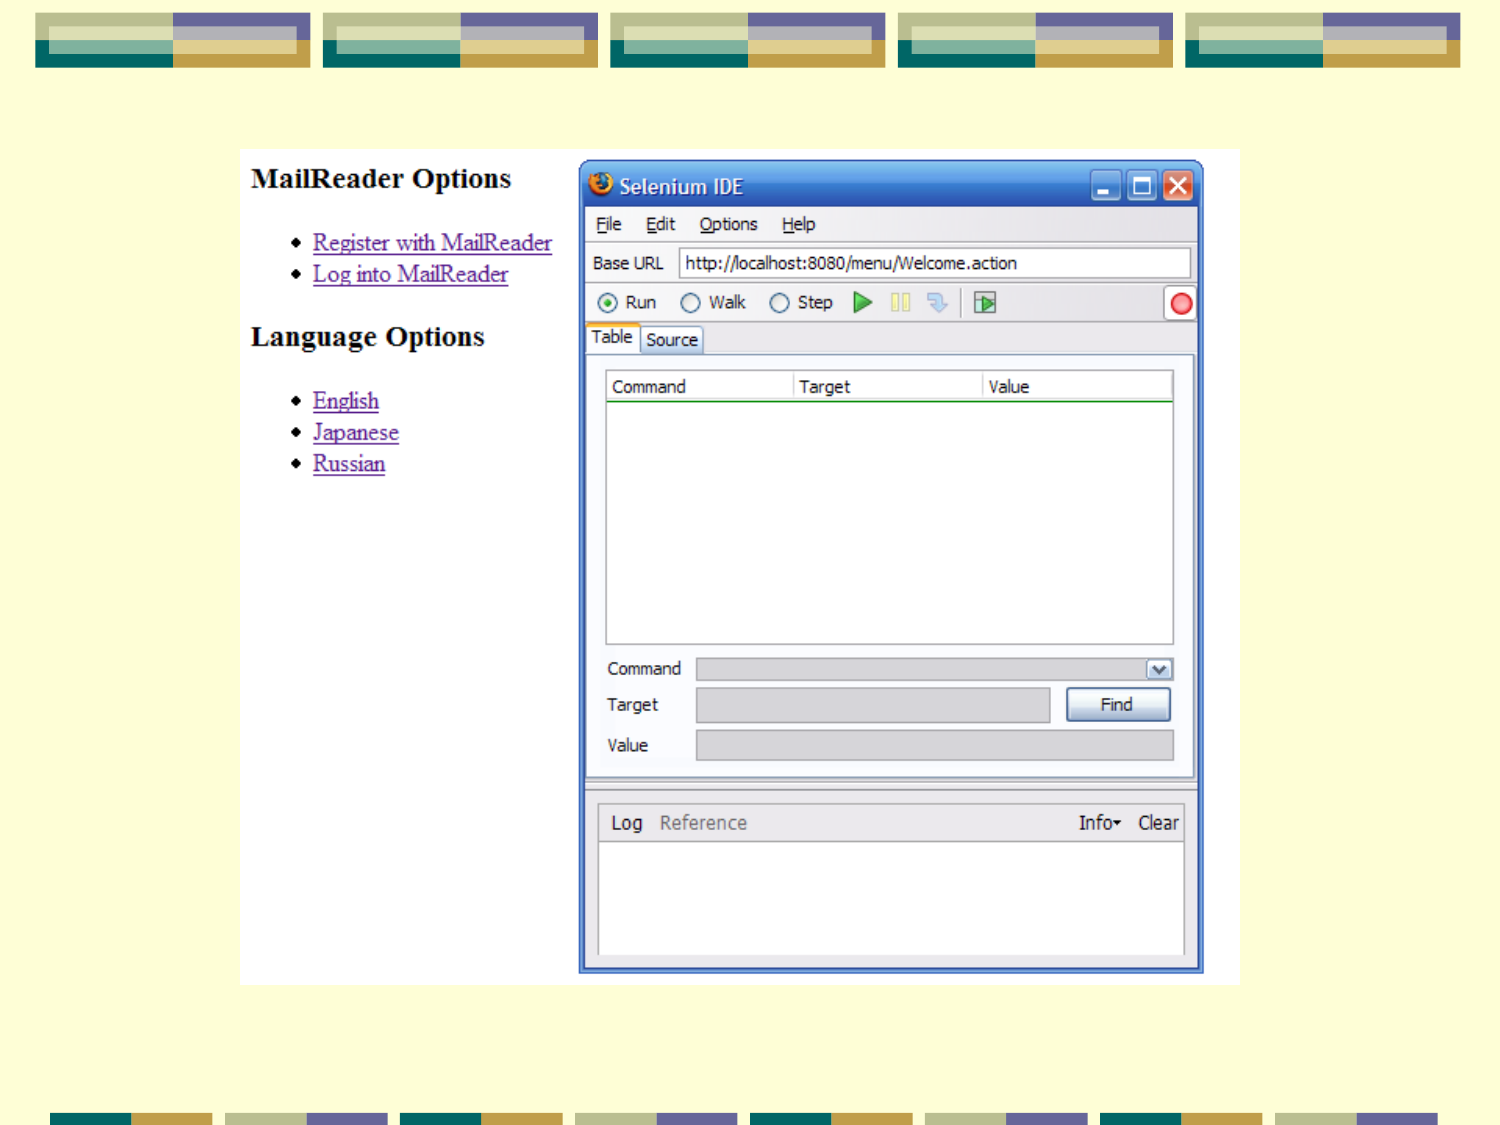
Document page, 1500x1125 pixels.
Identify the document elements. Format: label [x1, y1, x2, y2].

picture [240, 149, 1240, 985]
